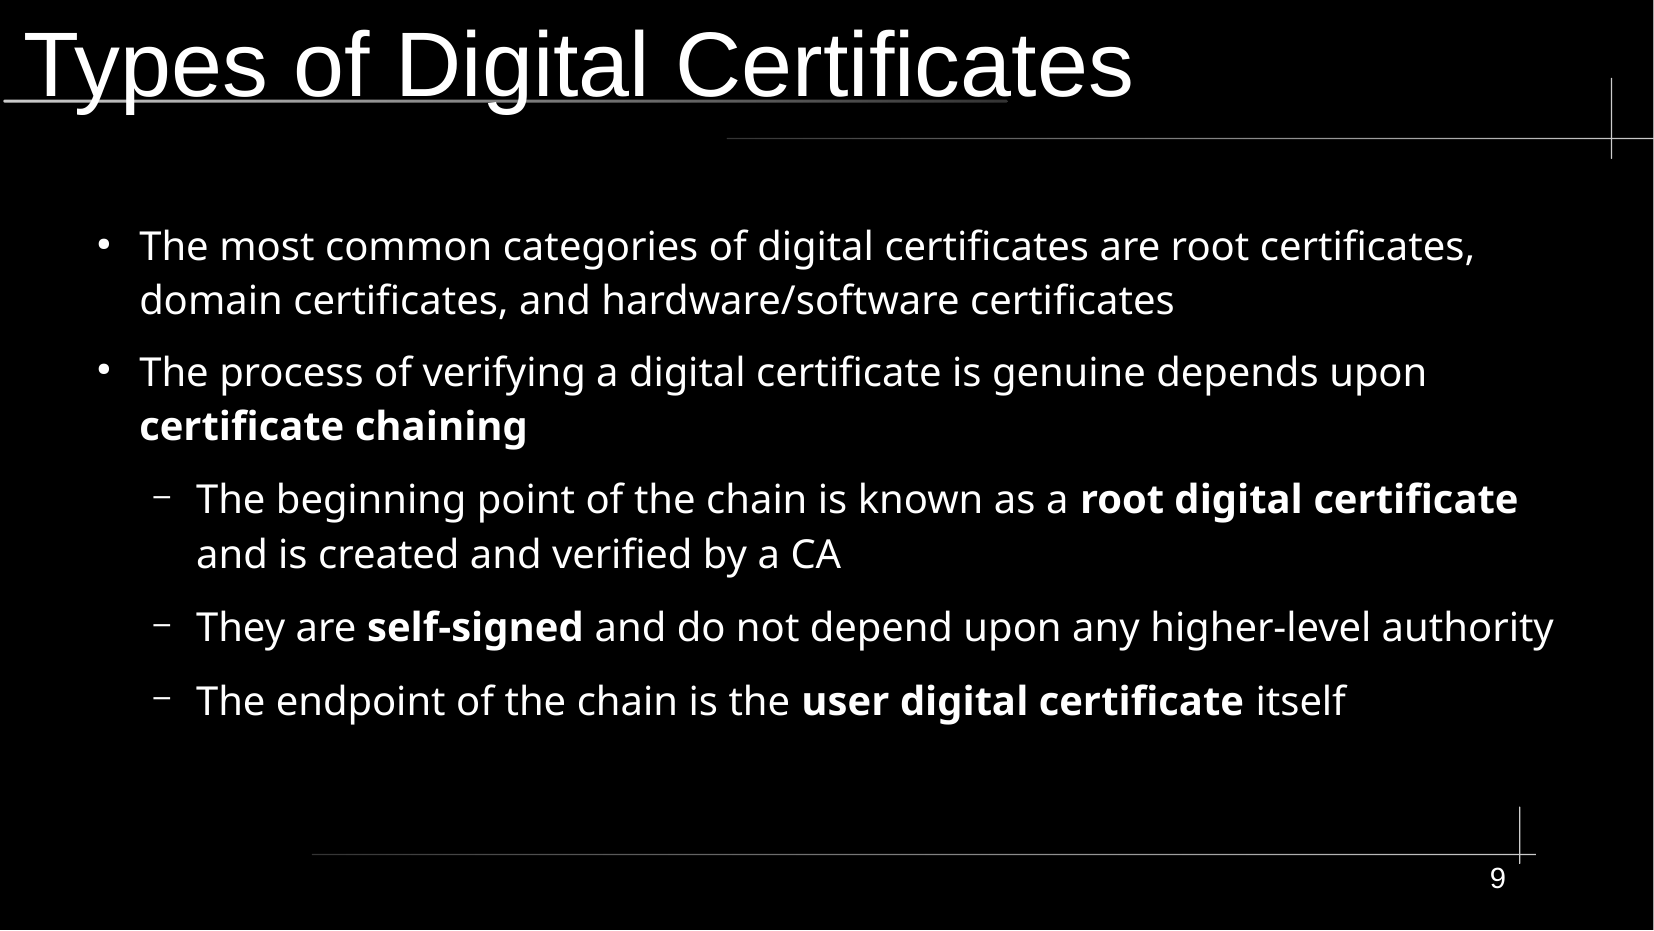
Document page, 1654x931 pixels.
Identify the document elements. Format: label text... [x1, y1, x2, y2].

list The most common categories of digital certificates are root certificates, domain certificates, and hardware/software certificates The process of verifying a digital certificate is genuine depends upon certificate chaining The beginning point of the chain is known as a root digital certificate and is created and verified by a CA They are self-signed and do not depend upon any higher-level authority The endpoint of the chain is the user digital certificate itself [82, 217, 1571, 758]
title Types of Digital Certificates [23, 11, 1589, 119]
